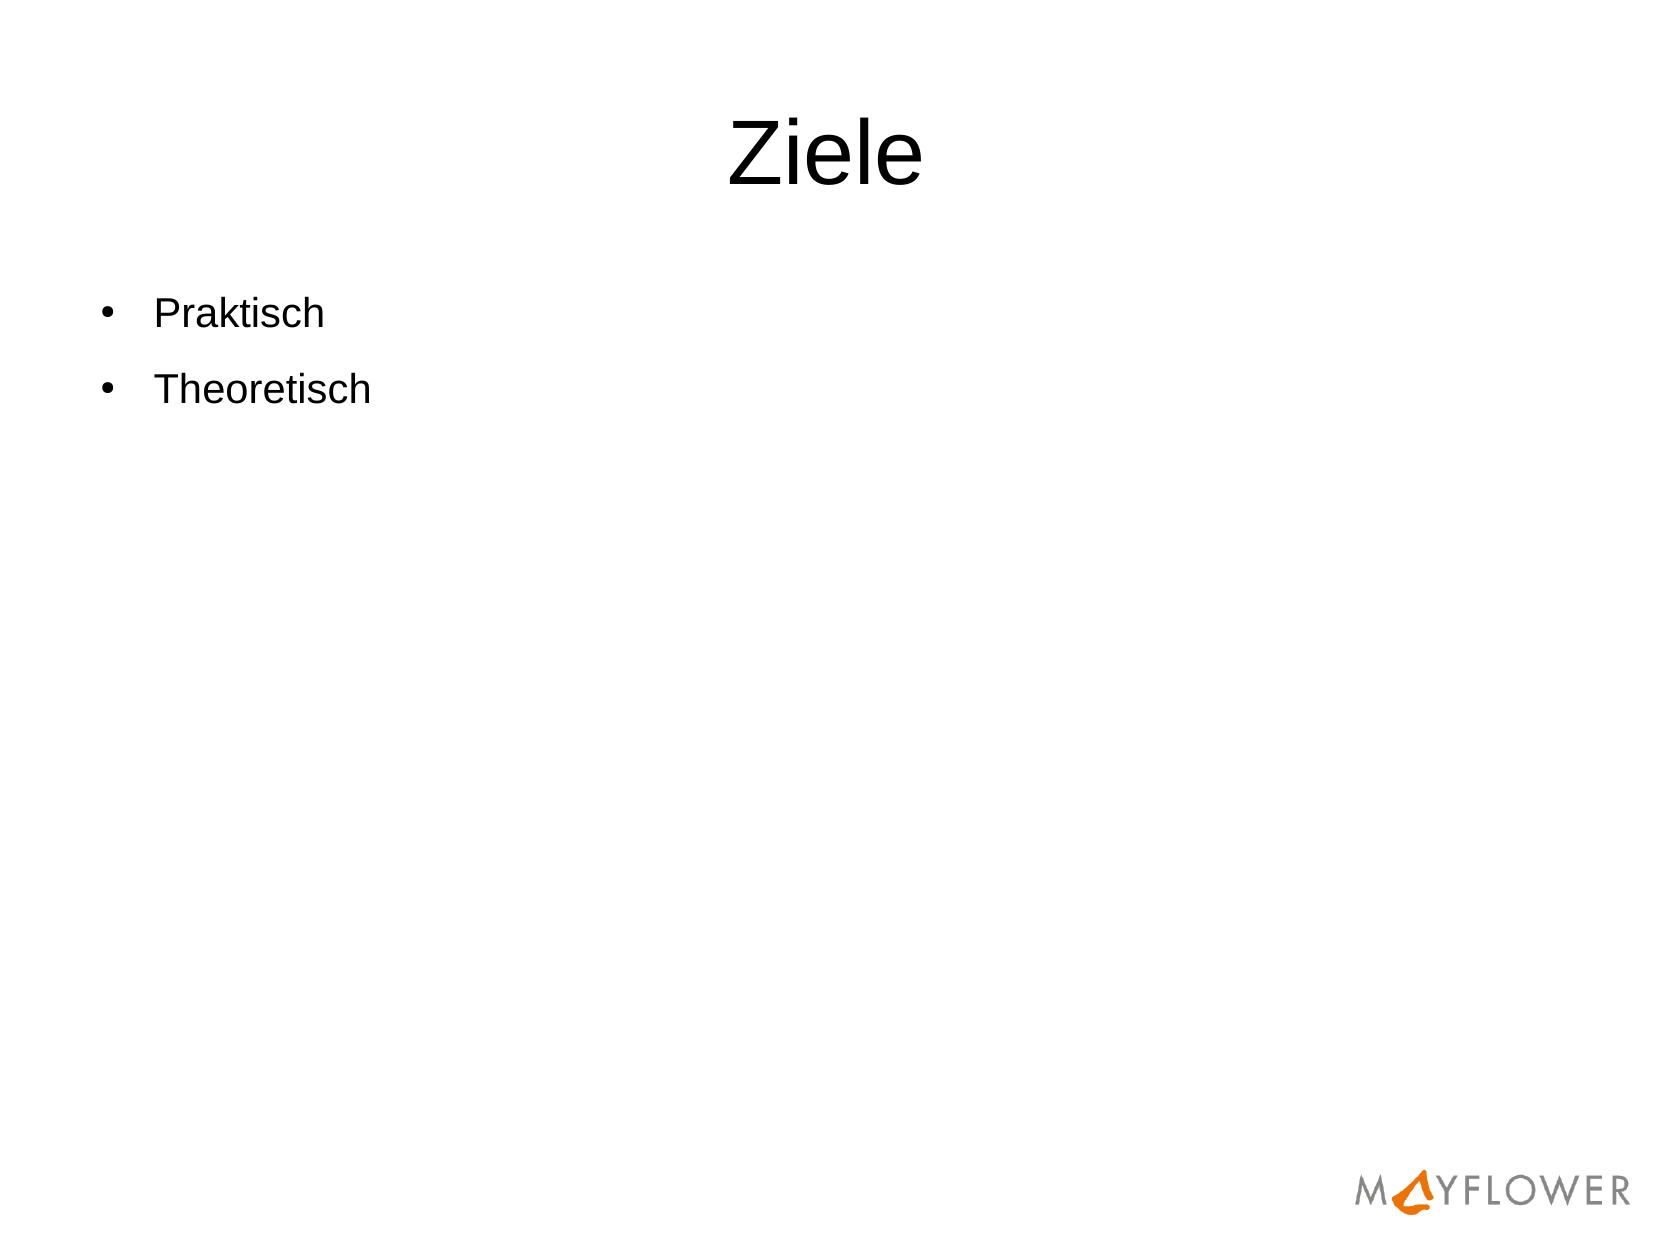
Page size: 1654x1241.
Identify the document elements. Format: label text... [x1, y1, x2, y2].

title Ziele [82, 49, 1571, 257]
picture [1355, 1169, 1630, 1215]
list Praktisch Theoretisch [82, 290, 1571, 1010]
